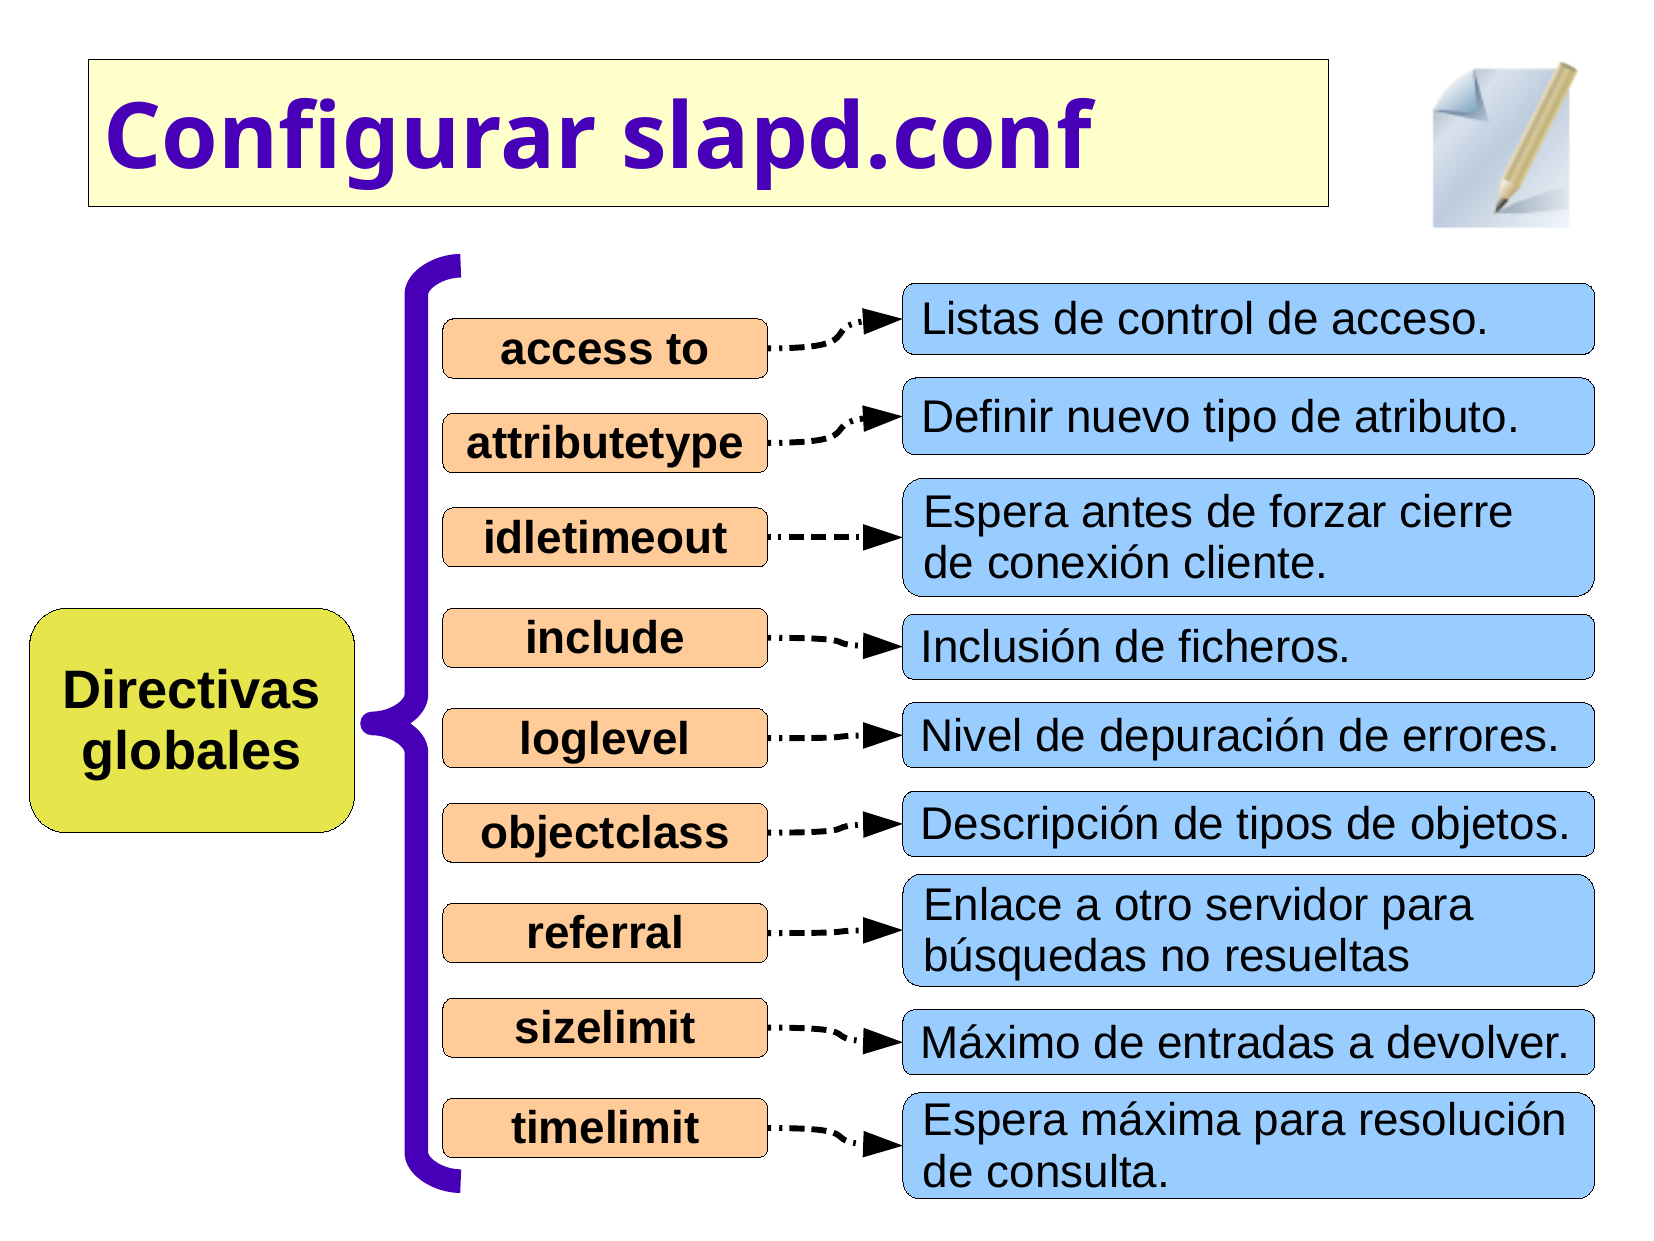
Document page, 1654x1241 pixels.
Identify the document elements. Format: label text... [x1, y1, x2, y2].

text_box sizelimit [442, 998, 768, 1058]
text_box Enlace a otro servidor para búsquedas no resueltas [902, 874, 1595, 987]
text_box Definir nuevo tipo de atributo. [902, 377, 1595, 455]
picture [1417, 58, 1595, 237]
text_box timelimit [442, 1098, 768, 1158]
text_box loglevel [442, 708, 768, 768]
text_box idletimeout [442, 507, 768, 567]
text_box Nivel de depuración de errores. [902, 702, 1595, 768]
text_box access to [442, 318, 768, 379]
text_box Máximo de entradas a devolver. [902, 1009, 1595, 1075]
text_box Inclusión de ficheros. [902, 614, 1595, 680]
text_box include [442, 608, 768, 668]
text_box Directivas globales [29, 608, 355, 833]
text_box objectclass [442, 803, 768, 863]
text_box Espera antes de forzar cierre de conexión cliente. [902, 478, 1595, 597]
text_box attributetype [442, 413, 768, 473]
text_box referral [442, 903, 768, 963]
text_box Espera máxima para resolución de consulta. [902, 1092, 1595, 1199]
text_box Configurar slapd.conf [88, 59, 1329, 207]
text_box Descripción de tipos de objetos. [902, 791, 1595, 857]
text_box Listas de control de acceso. [902, 283, 1595, 355]
